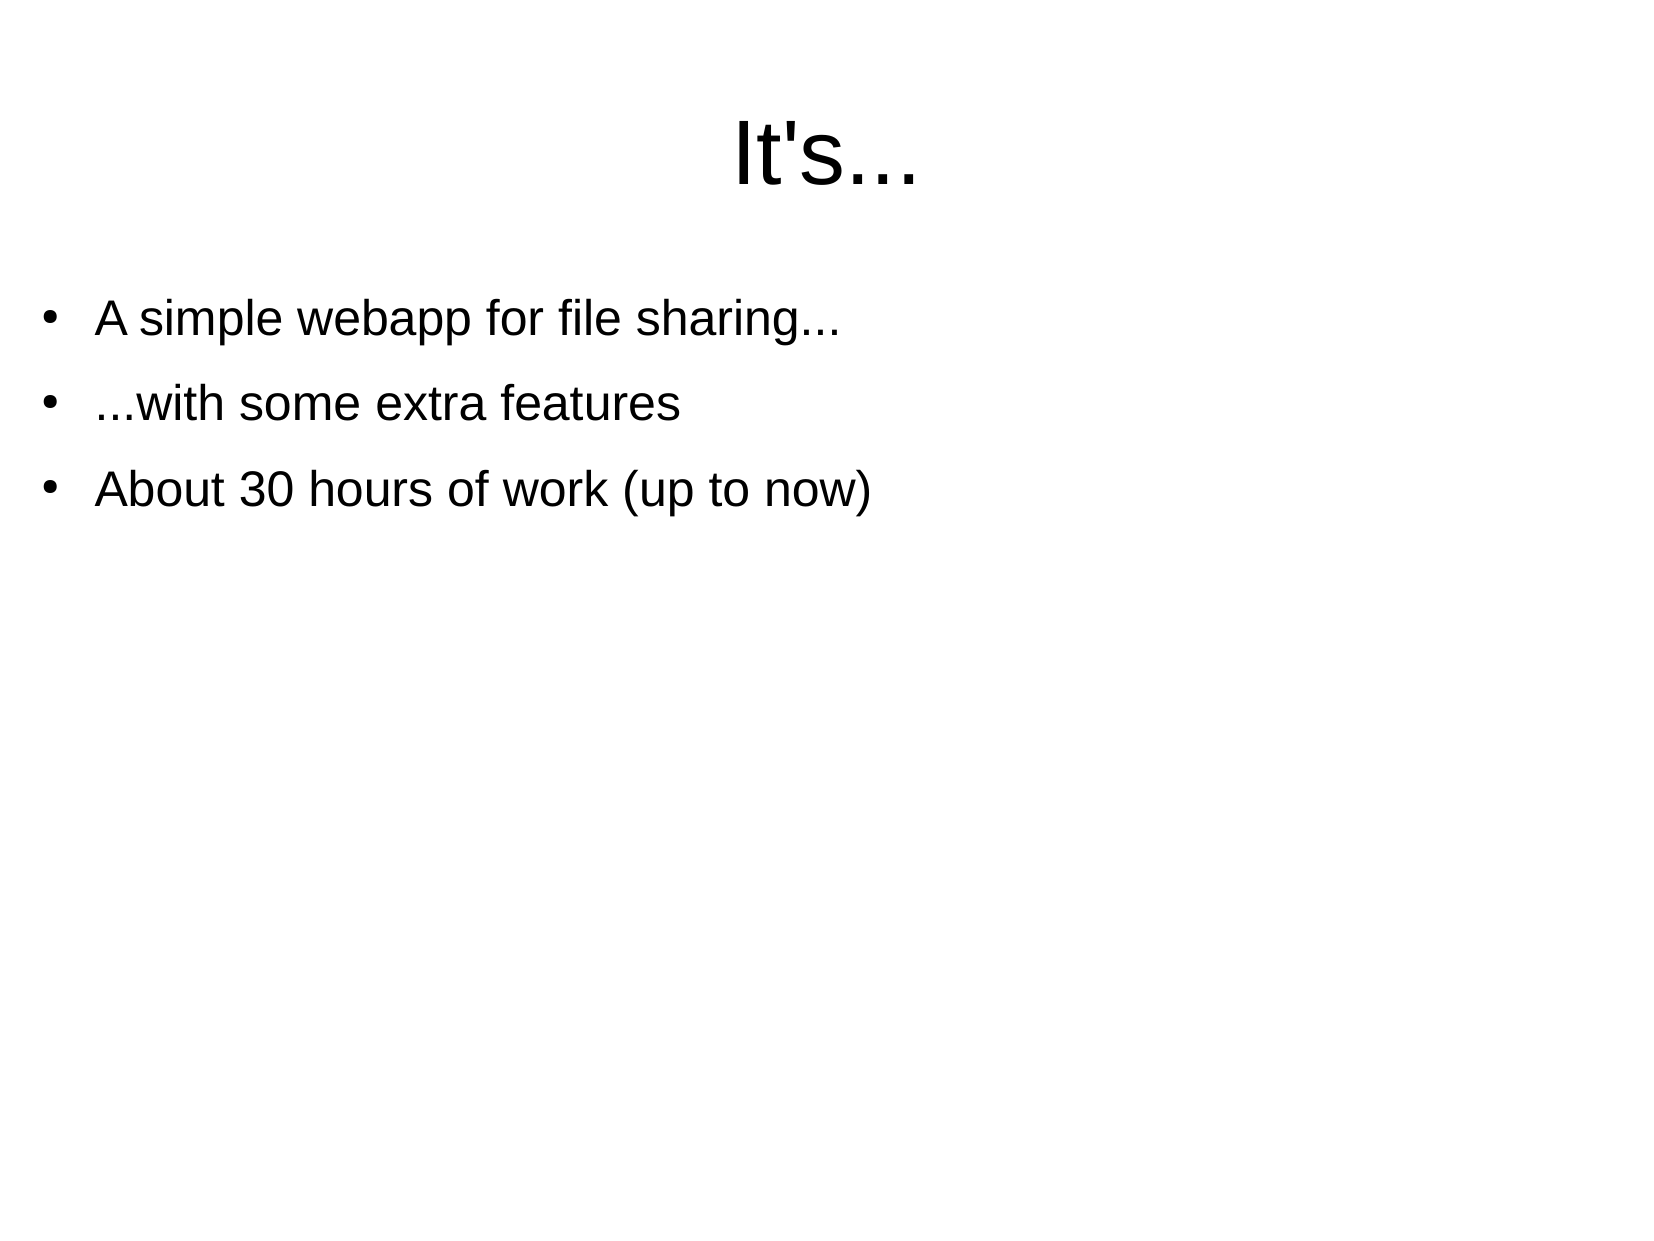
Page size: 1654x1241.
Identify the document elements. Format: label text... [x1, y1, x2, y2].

title It's... [82, 49, 1571, 257]
list A simple webapp for file sharing... ...with some extra features About 30 hours of work (up to now) [23, 290, 1630, 1111]
